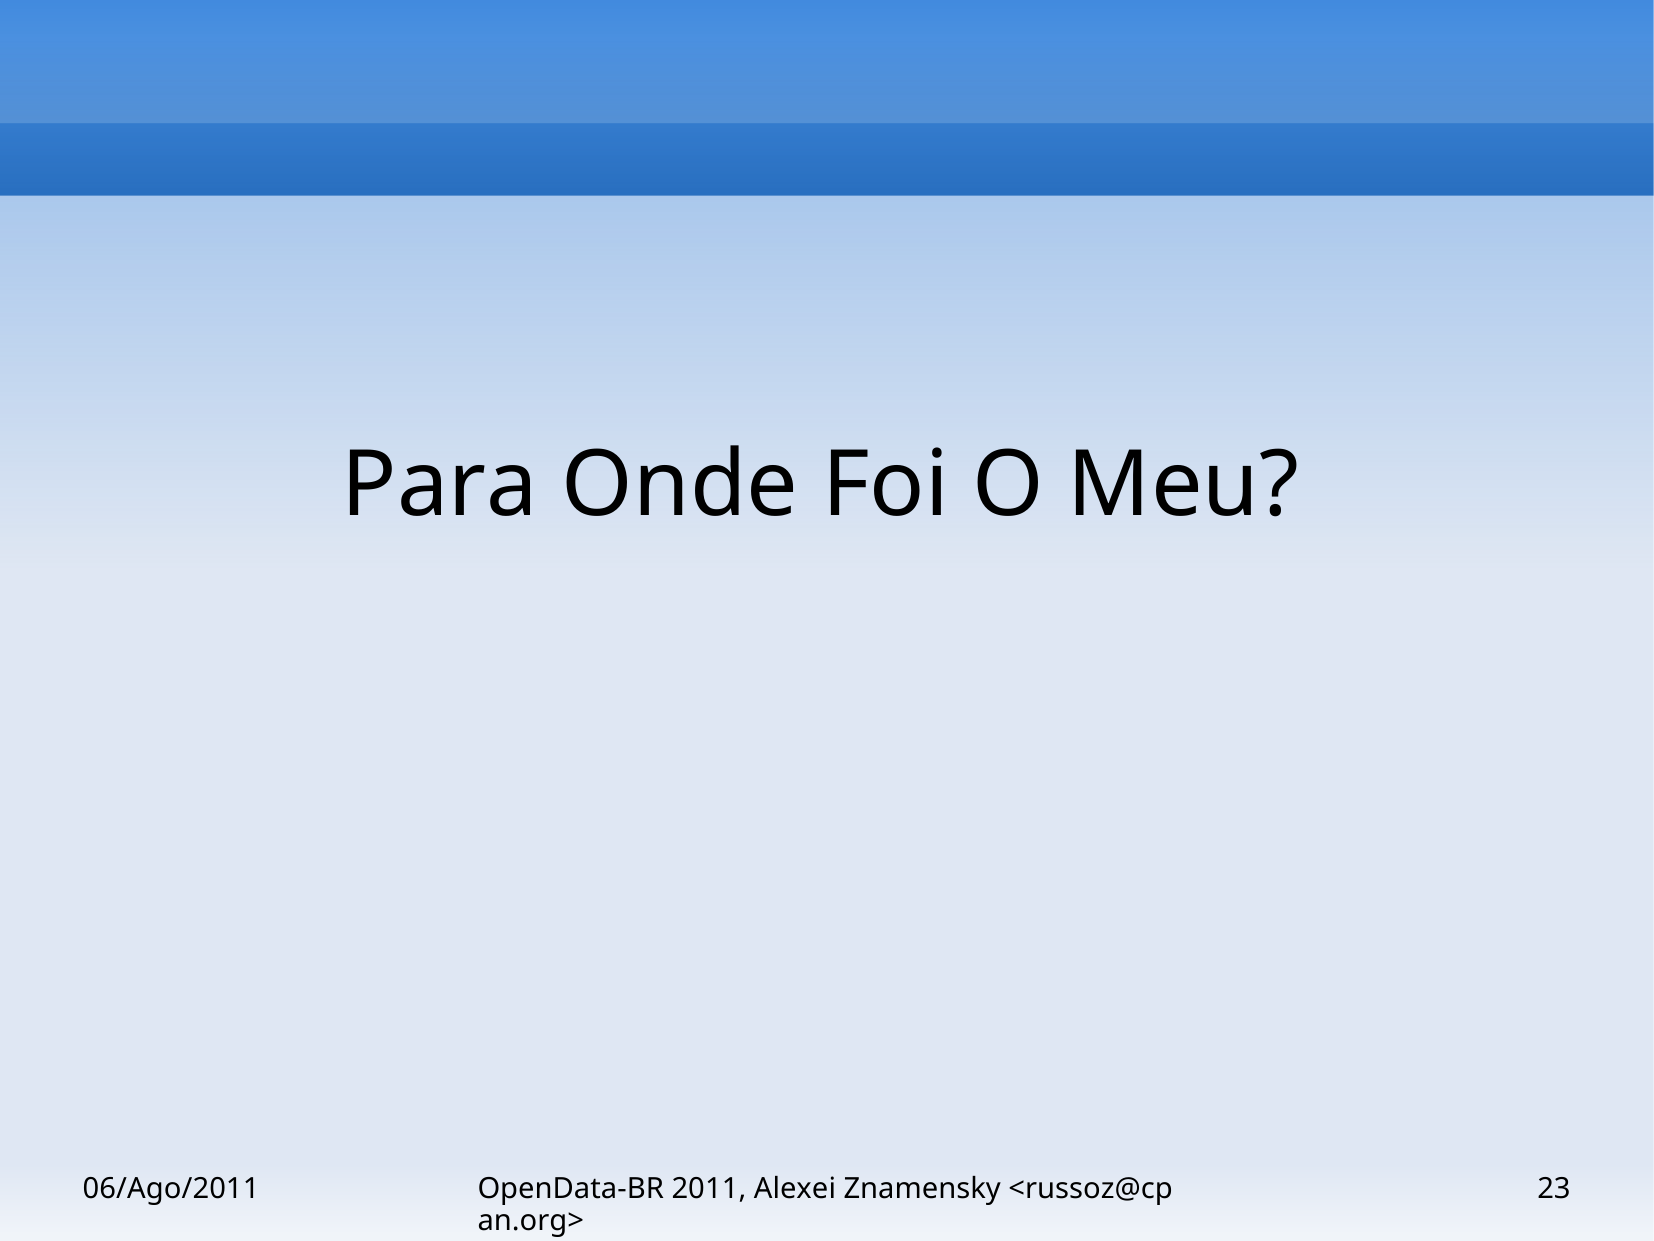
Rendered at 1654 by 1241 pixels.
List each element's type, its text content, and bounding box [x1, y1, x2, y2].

subtitle Para Onde Foi O Meu? [76, 0, 1565, 1109]
picture [0, 0, 1654, 1241]
